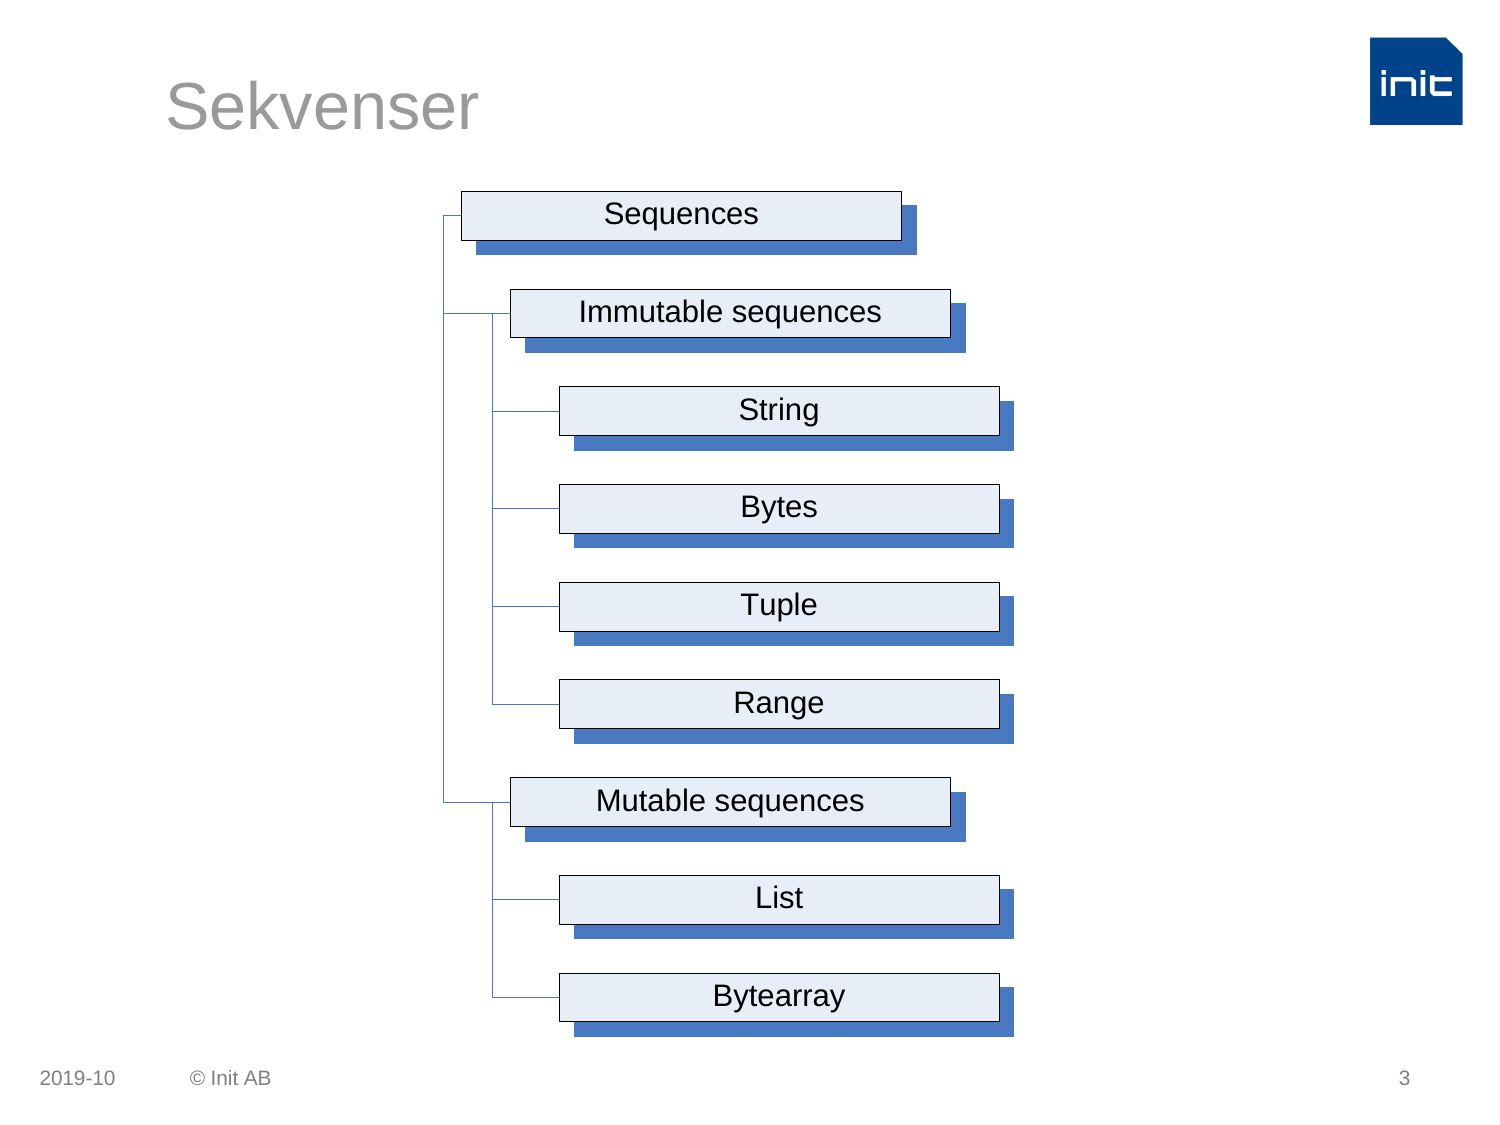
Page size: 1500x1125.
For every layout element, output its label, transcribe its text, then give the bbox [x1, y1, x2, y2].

text_box 2019-10 [24, 1037, 151, 1098]
text_box Sekvenser [150, 0, 1351, 151]
picture [1370, 37, 1463, 125]
text_box <nummer> [1350, 1037, 1426, 1098]
chart [312, 160, 1125, 1048]
text_box © Init AB [174, 1037, 1326, 1098]
